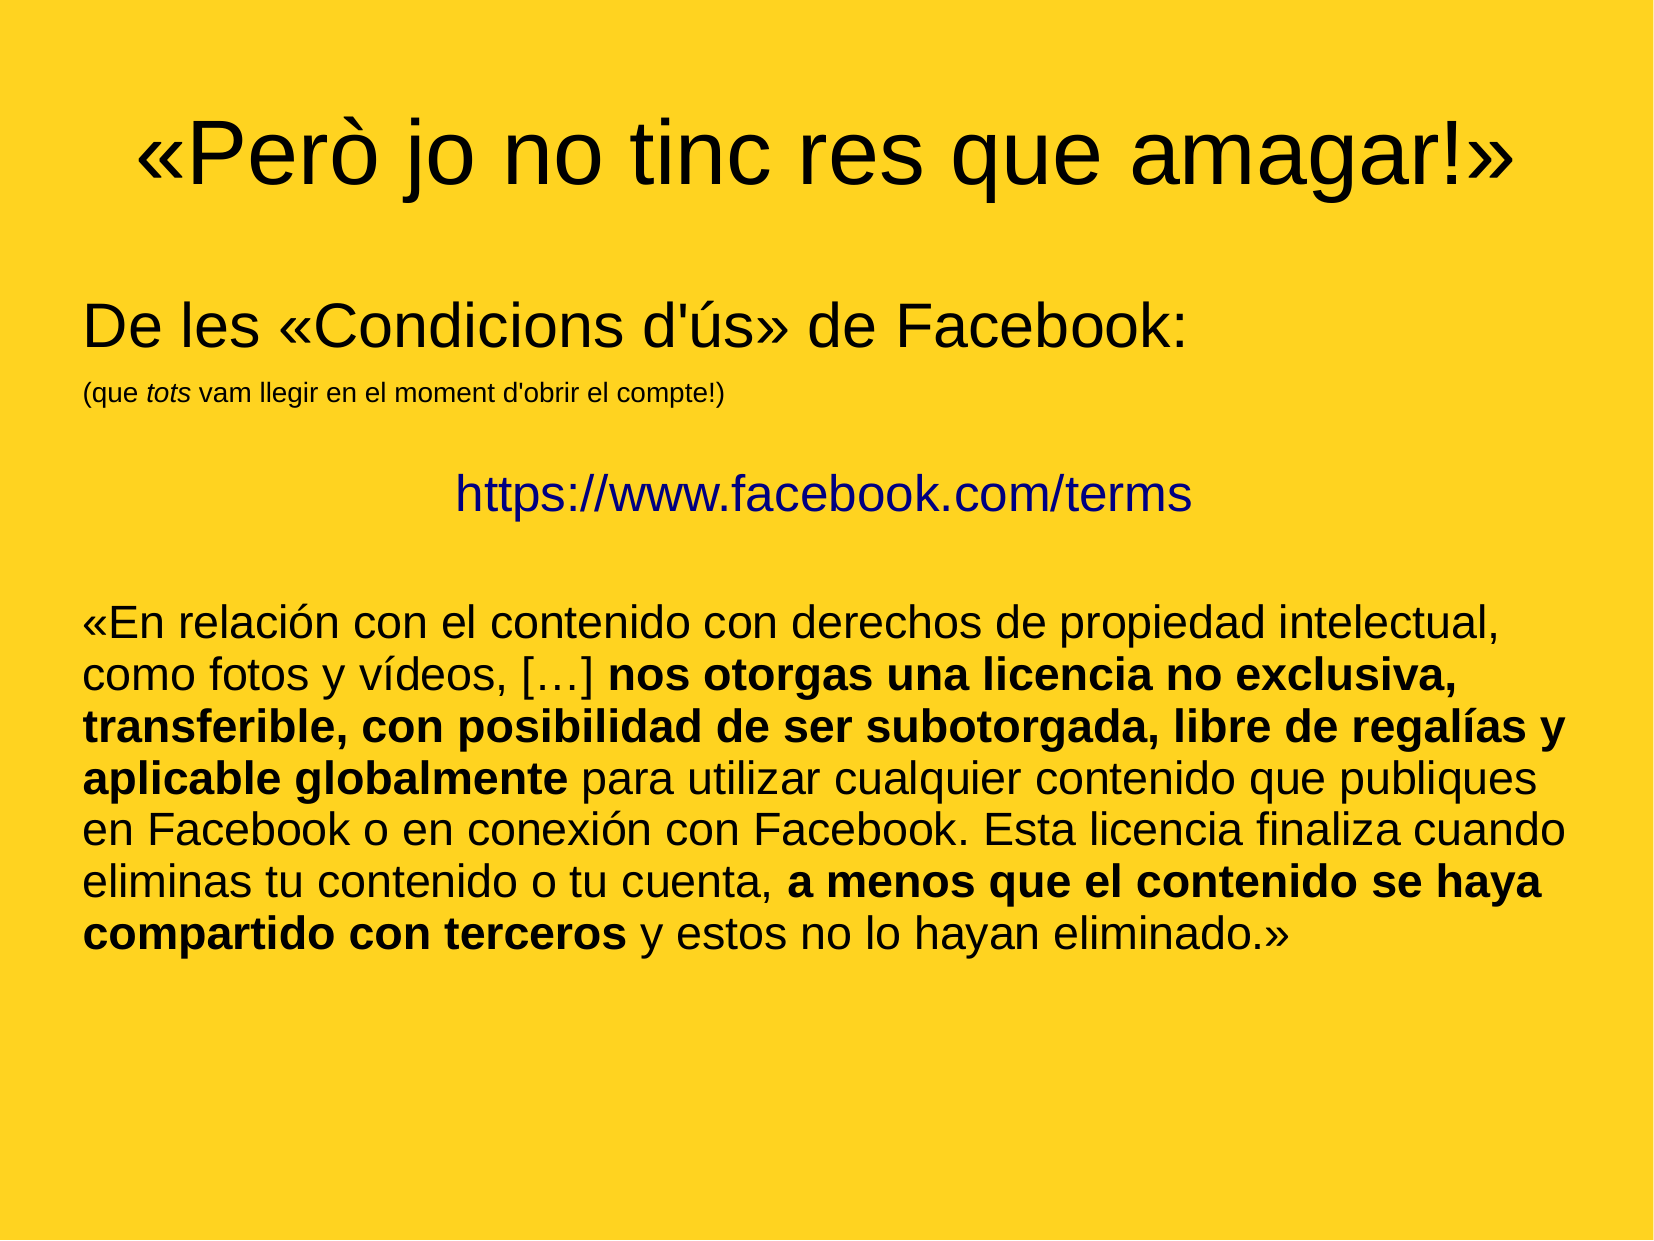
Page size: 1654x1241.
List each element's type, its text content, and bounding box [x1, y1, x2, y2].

list De les «Condicions d'ús» de Facebook: (que tots vam llegir en el moment d'obrir el compte!) https://www.facebook.com/terms «En relación con el contenido con derechos de propiedad intelectual, como fotos y vídeos, […] nos otorgas una licencia no exclusiva, transferible, con posibilidad de ser subotorgada, libre de regalías y aplicable globalmente para utilizar cualquier contenido que publiques en Facebook o en conexión con Facebook. Esta licencia finaliza cuando eliminas tu contenido o tu cuenta, a menos que el contenido se haya compartido con terceros y estos no lo hayan eliminado.» [82, 290, 1571, 1010]
title «Però jo no tinc res que amagar!» [82, 49, 1571, 257]
